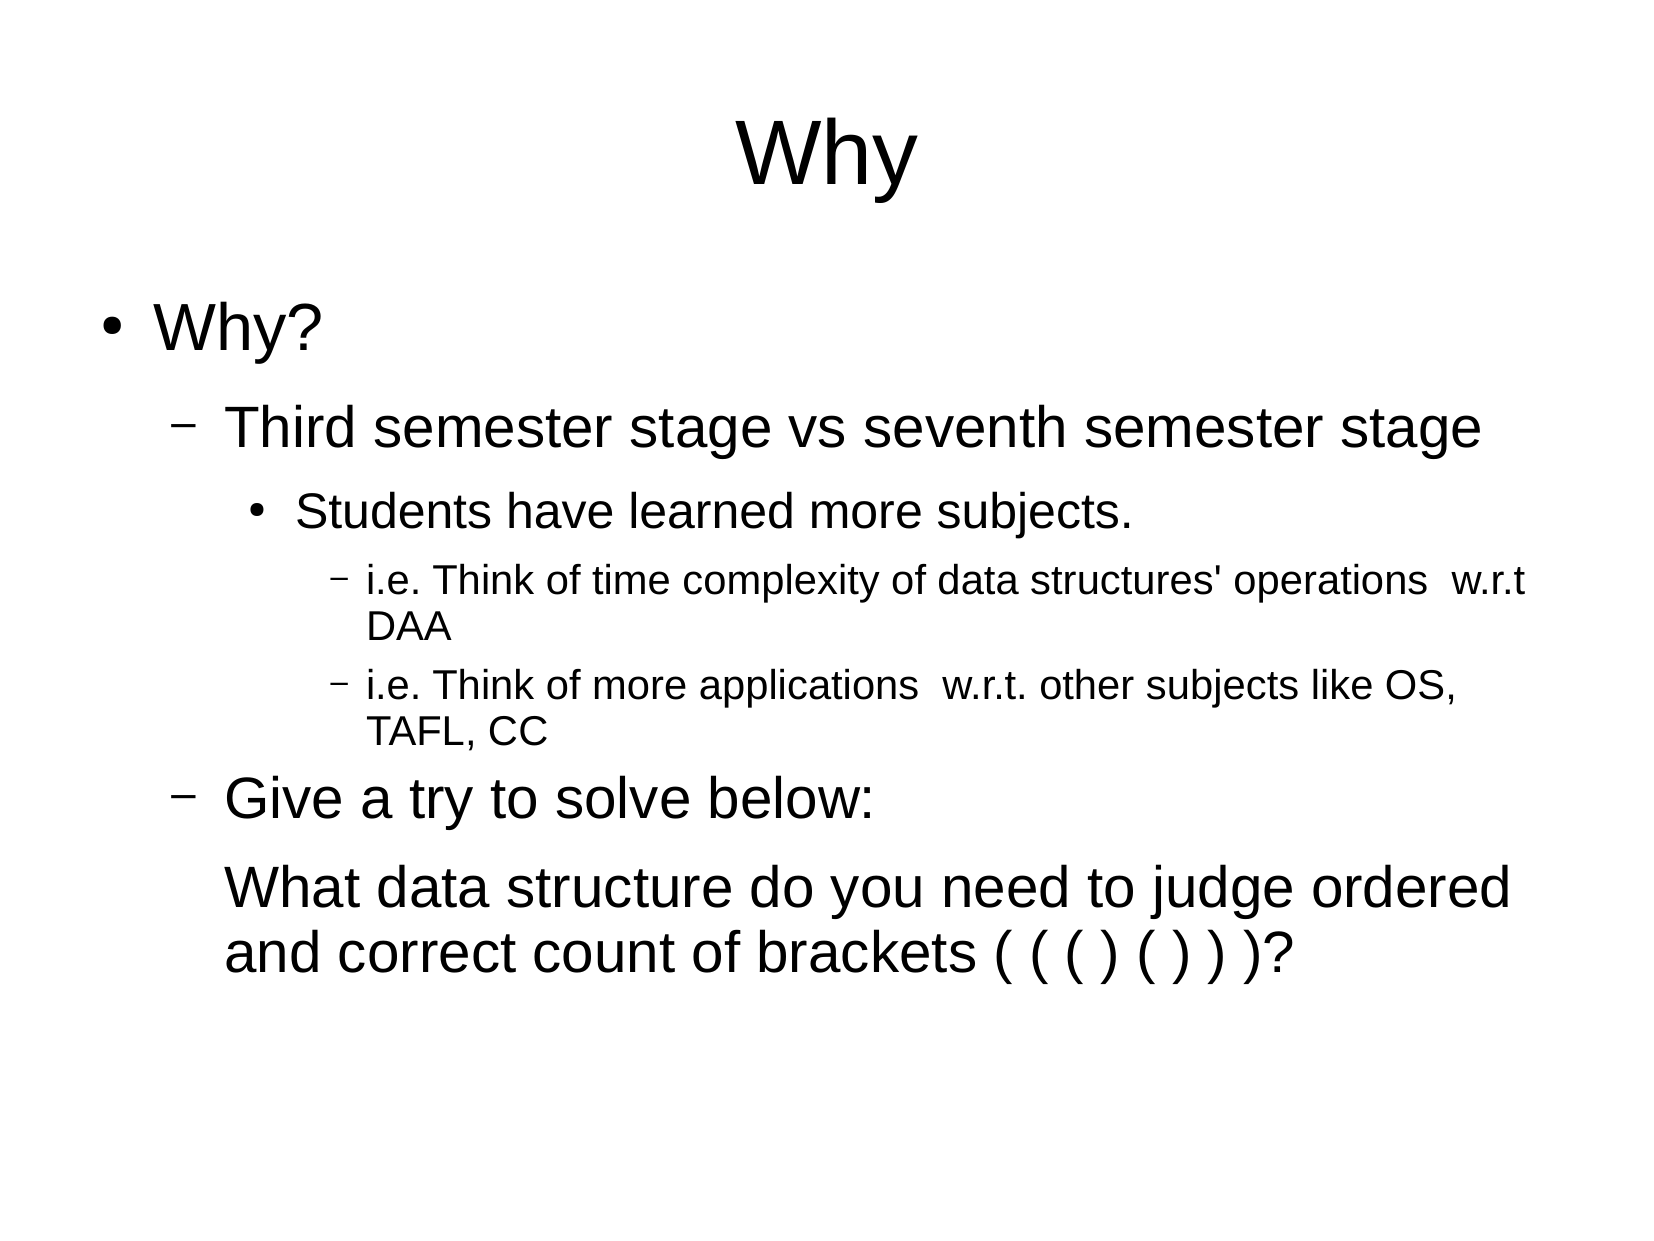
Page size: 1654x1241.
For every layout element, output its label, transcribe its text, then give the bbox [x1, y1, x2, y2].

list Why? Third semester stage vs seventh semester stage Students have learned more subjects. i.e. Think of time complexity of data structures' operations w.r.t DAA i.e. Think of more applications w.r.t. other subjects like OS, TAFL, CC Give a try to solve below: What data structure do you need to judge ordered and correct count of brackets ( ( ( ) ( ) ) )? [82, 290, 1571, 1010]
title Why [82, 49, 1571, 257]
